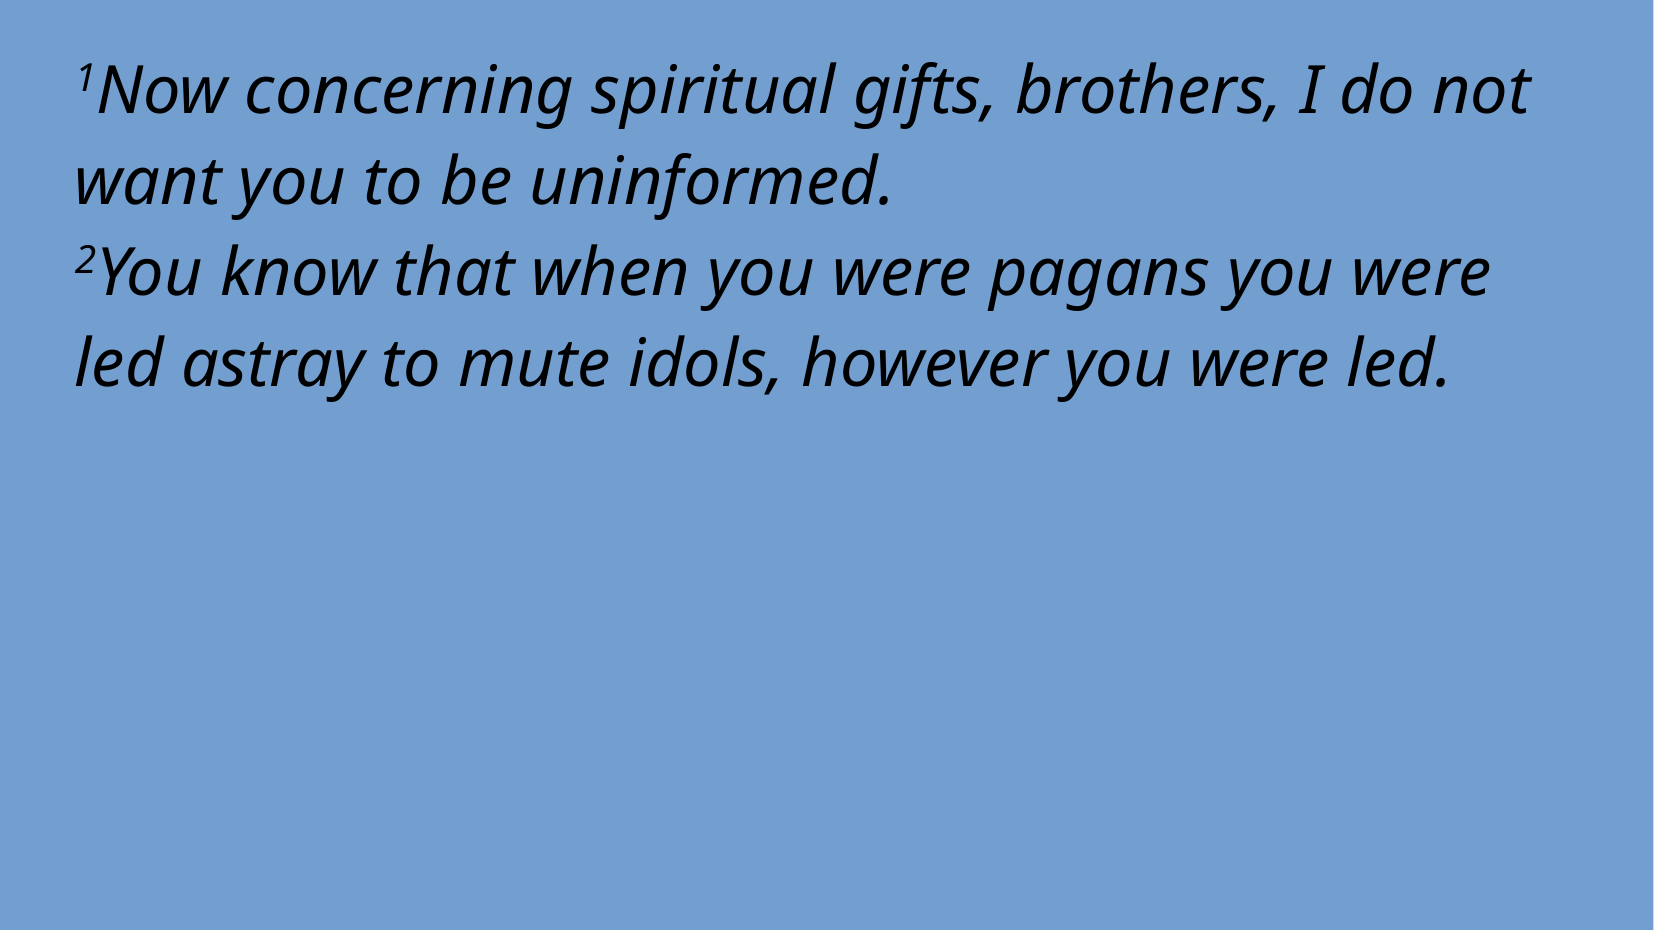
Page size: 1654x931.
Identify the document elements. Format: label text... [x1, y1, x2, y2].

text_box 1Now concerning spiritual gifts, brothers, I do not want you to be uninformed. 2You know that when you were pagans you were led astray to mute idols, however you were led. [60, 35, 1591, 406]
